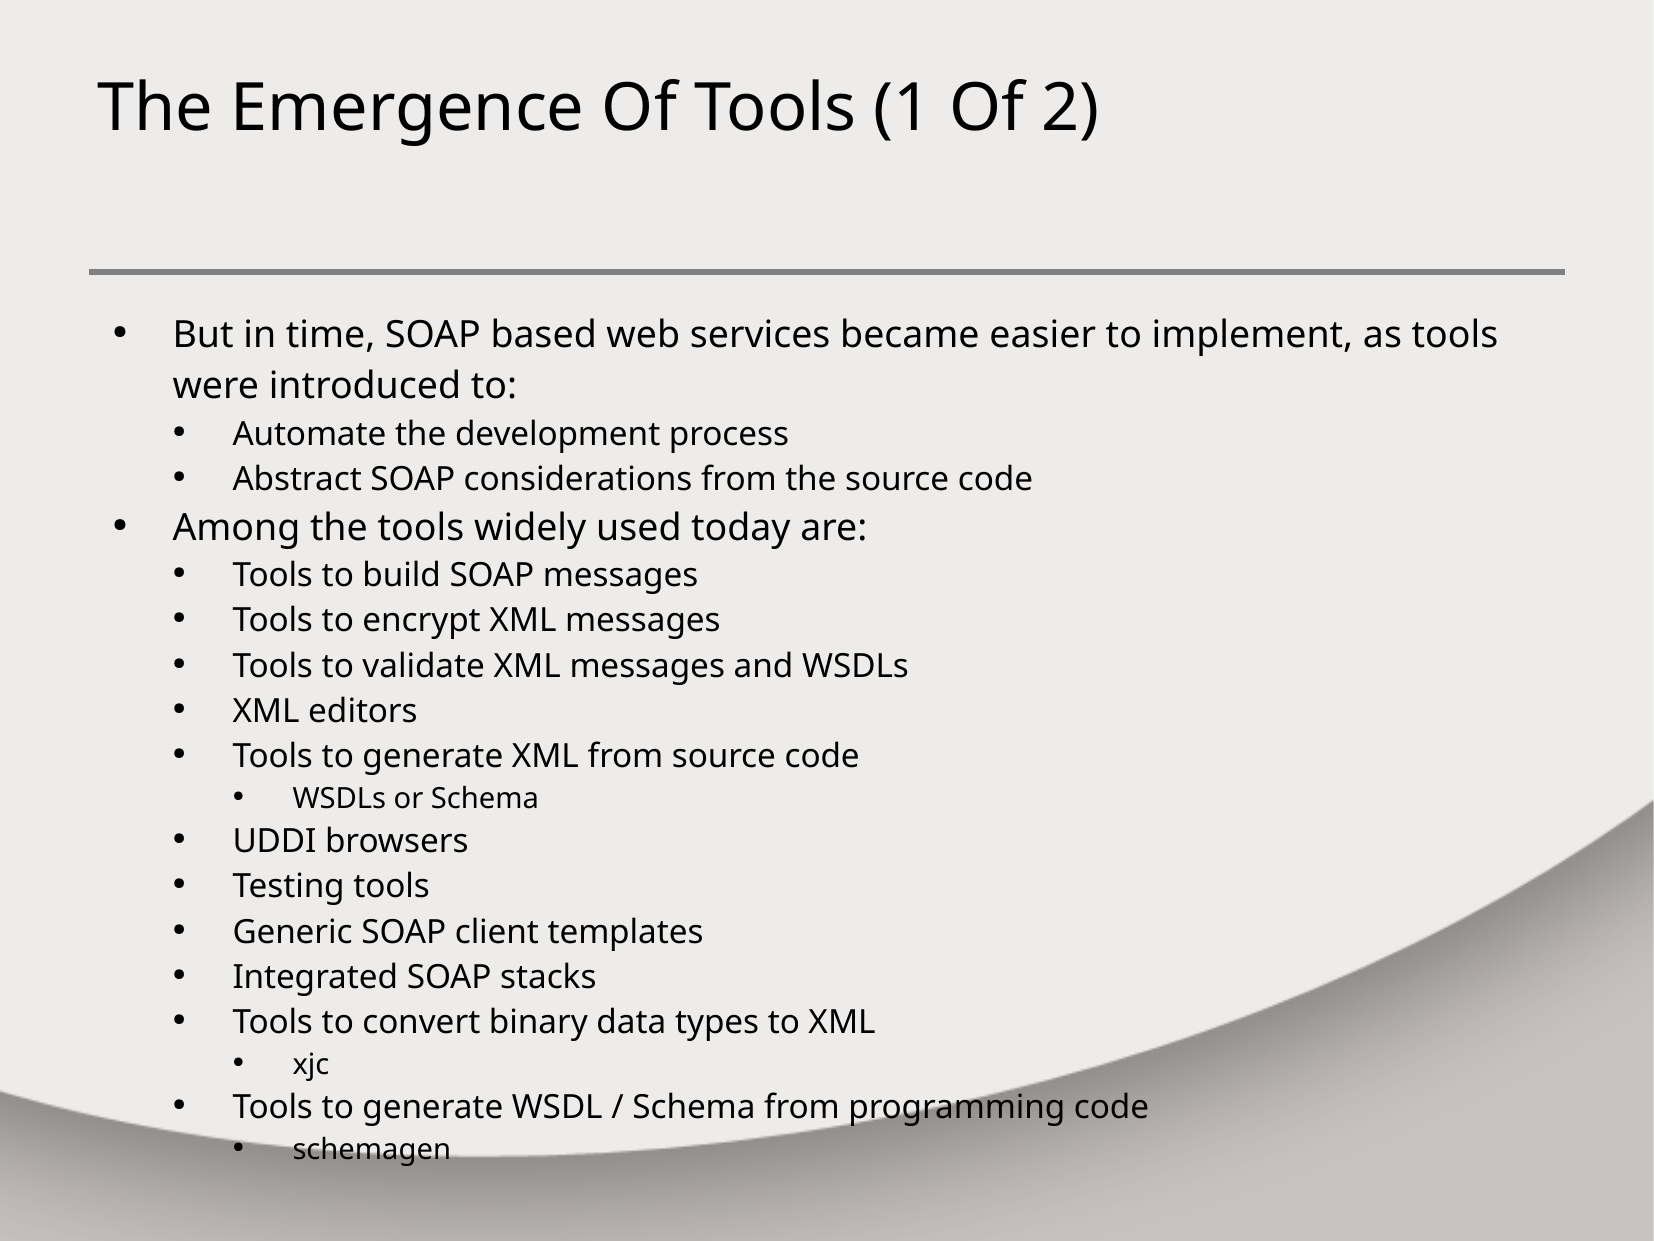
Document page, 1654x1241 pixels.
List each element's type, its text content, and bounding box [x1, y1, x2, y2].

picture [0, 0, 1654, 1241]
text_box But in time, SOAP based web services became easier to implement, as tools were introduced to: Automate the development process Abstract SOAP considerations from the source code Among the tools widely used today are: Tools to build SOAP messages Tools to encrypt XML messages Tools to validate XML messages and WSDLs XML editors Tools to generate XML from source code WSDLs or Schema UDDI browsers Testing tools Generic SOAP client templates Integrated SOAP stacks Tools to convert binary data types to XML xjc Tools to generate WSDL / Schema from programming code schemagen [97, 300, 1561, 1163]
title The Emergence Of Tools (1 Of 2) [97, 75, 1561, 226]
